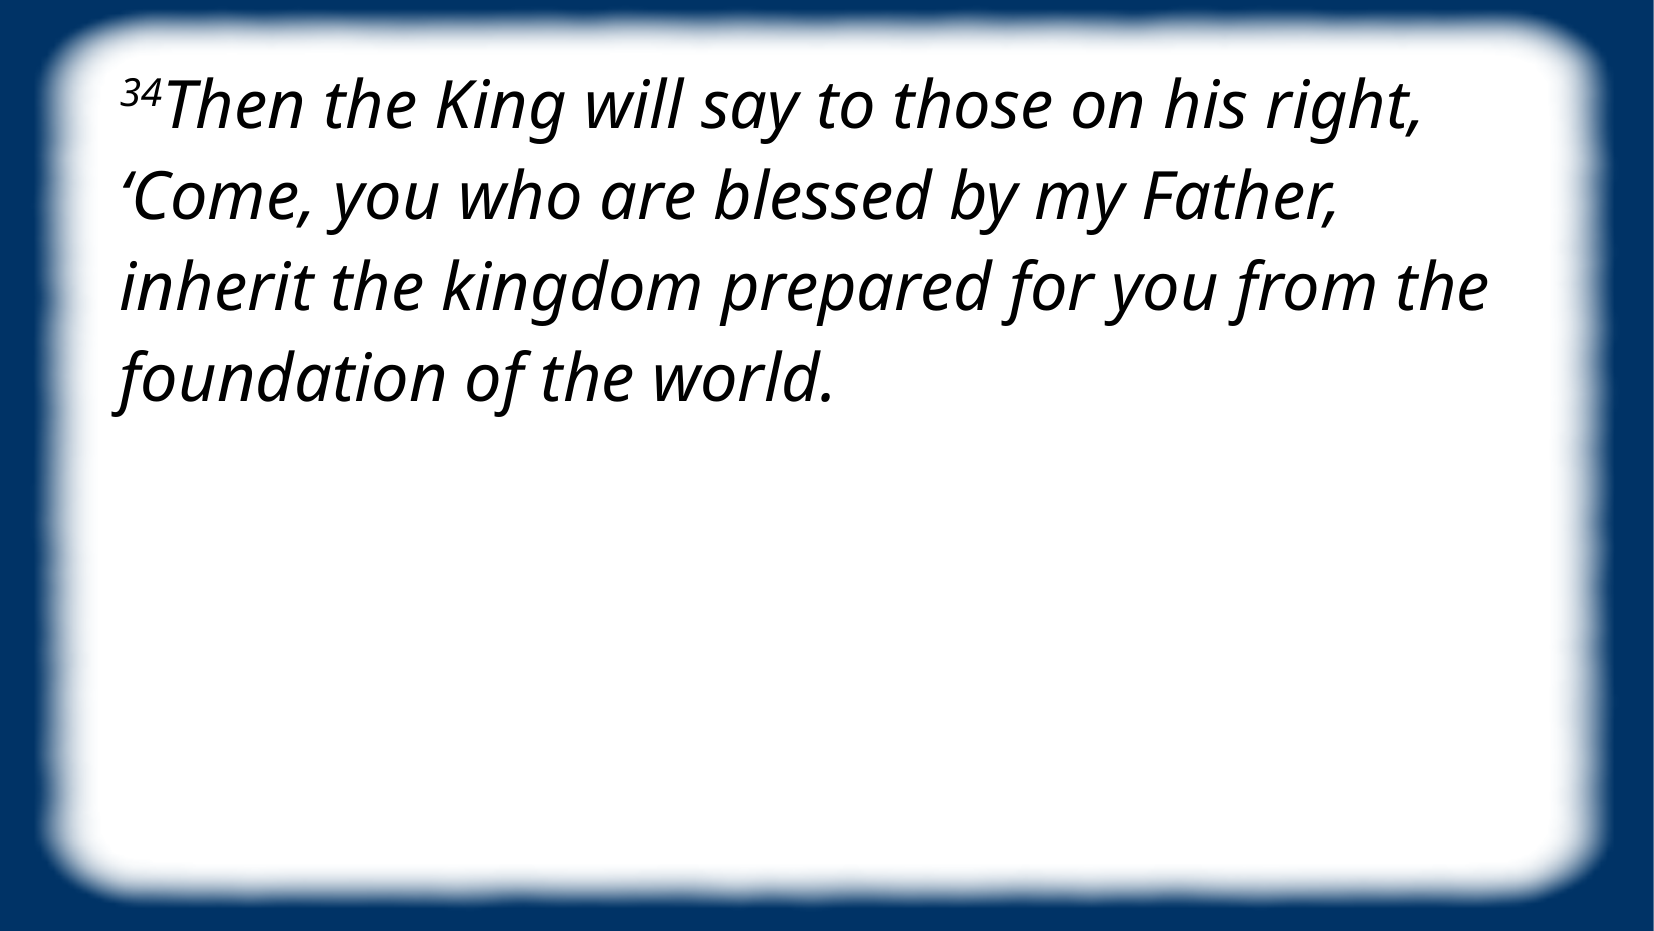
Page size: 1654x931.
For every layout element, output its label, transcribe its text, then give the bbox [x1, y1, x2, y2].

text_box 34Then the King will say to those on his right, ‘Come, you who are blessed by my Father, inherit the kingdom prepared for you from the foundation of the world. [105, 50, 1561, 421]
picture [0, 0, 1654, 931]
